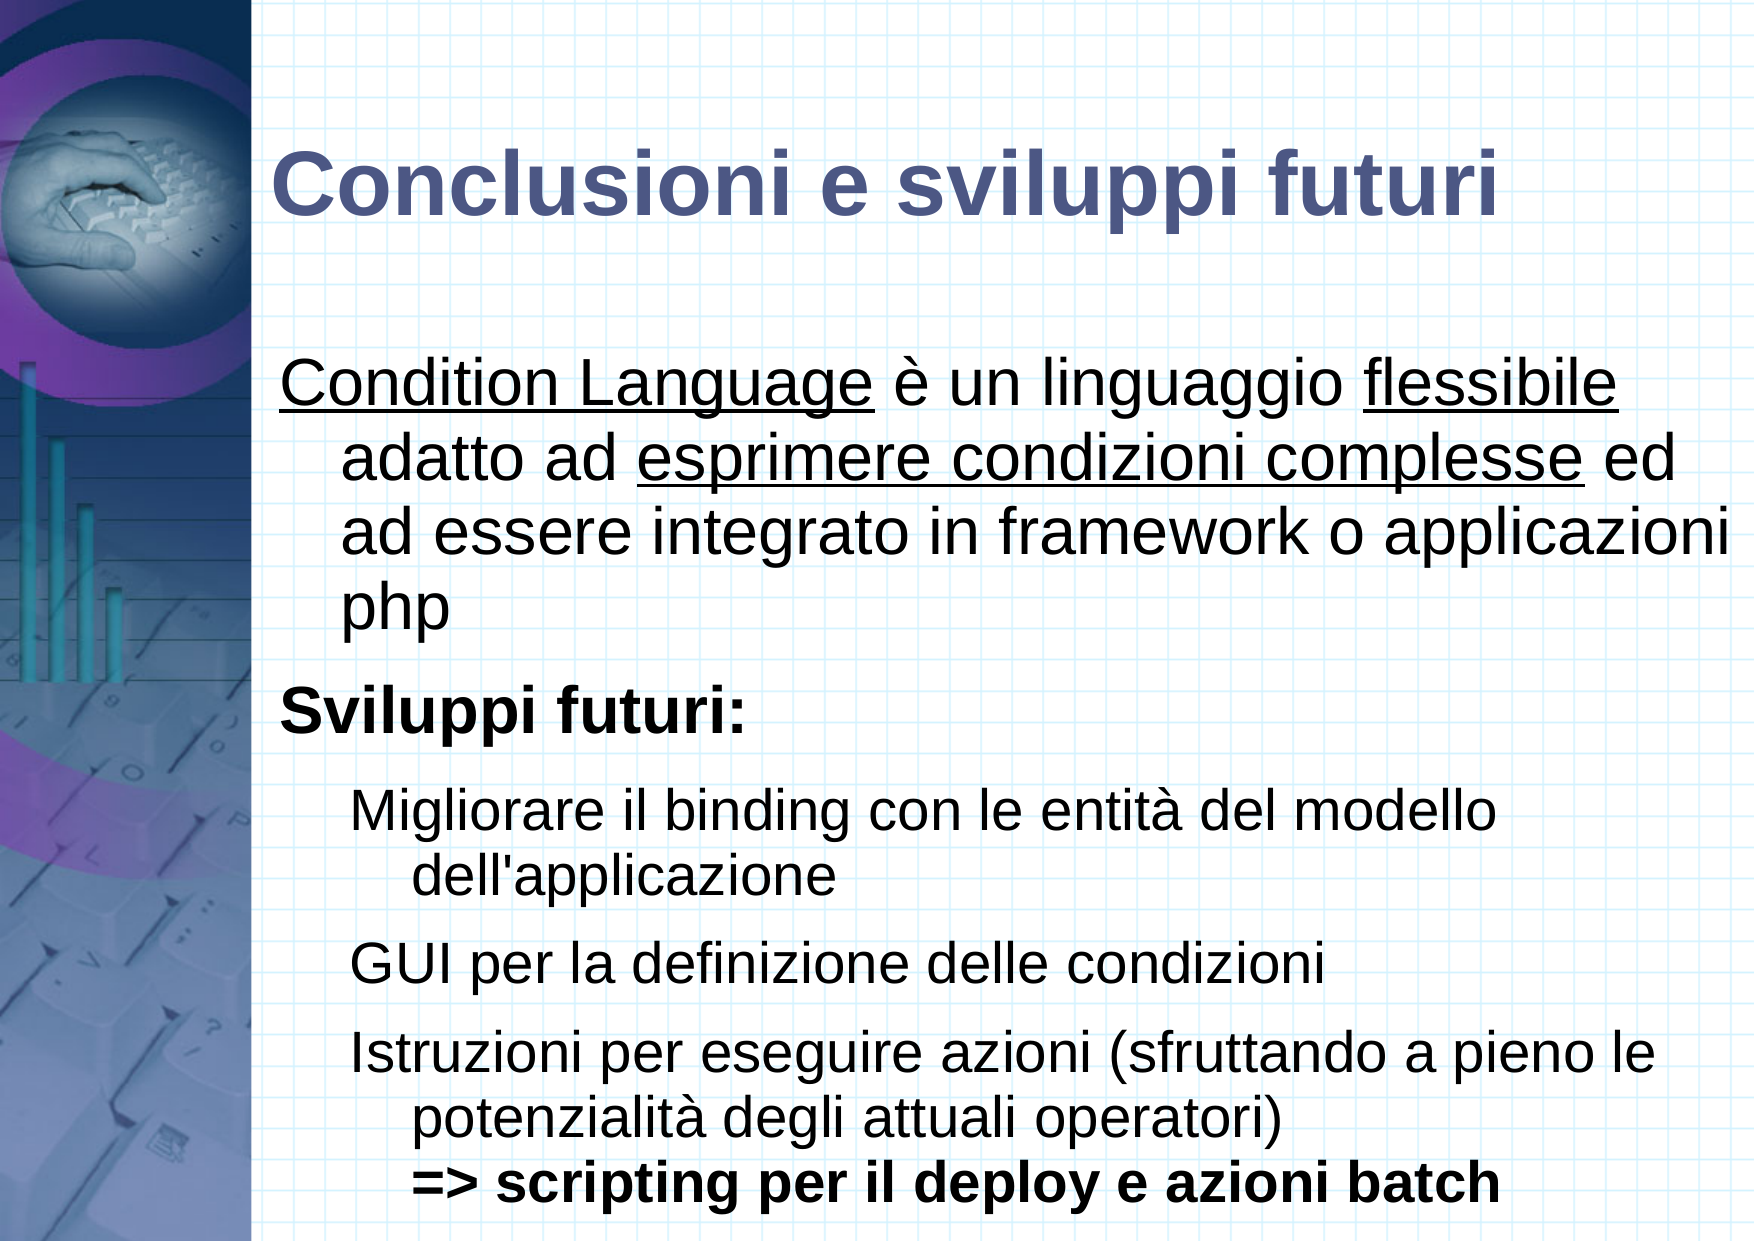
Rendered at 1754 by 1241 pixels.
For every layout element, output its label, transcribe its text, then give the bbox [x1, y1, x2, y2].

list Condition Language è un linguaggio flessibile adatto ad esprimere condizioni complesse ed ad essere integrato in framework o applicazioni php Sviluppi futuri: Migliorare il binding con le entità del modello dell'applicazione GUI per la definizione delle condizioni Istruzioni per eseguire azioni (sfruttando a pieno le potenzialità degli attuali operatori) => scripting per il deploy e azioni batch [270, 344, 1740, 1216]
title Conclusioni e sviluppi futuri [270, 123, 1740, 244]
picture [0, 0, 1754, 1241]
